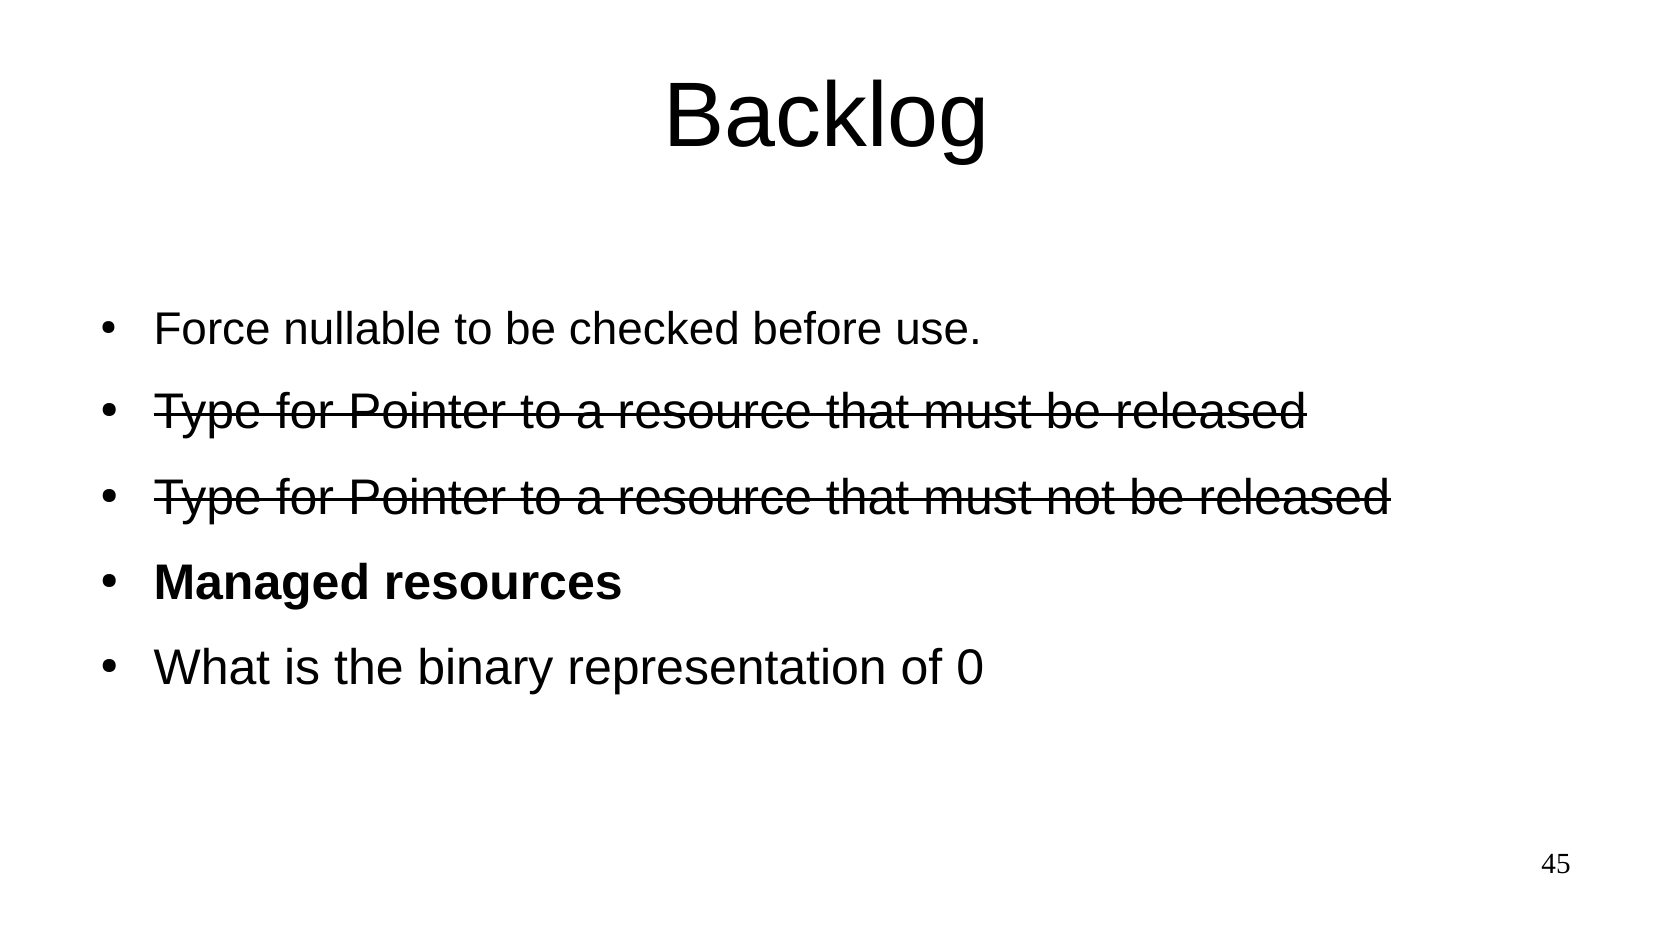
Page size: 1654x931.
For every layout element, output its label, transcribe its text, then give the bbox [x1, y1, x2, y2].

list Force nullable to be checked before use. Type for Pointer to a resource that must be released Type for Pointer to a resource that must not be released Managed resources What is the binary representation of 0 [82, 217, 1571, 758]
title Backlog [82, 37, 1571, 193]
